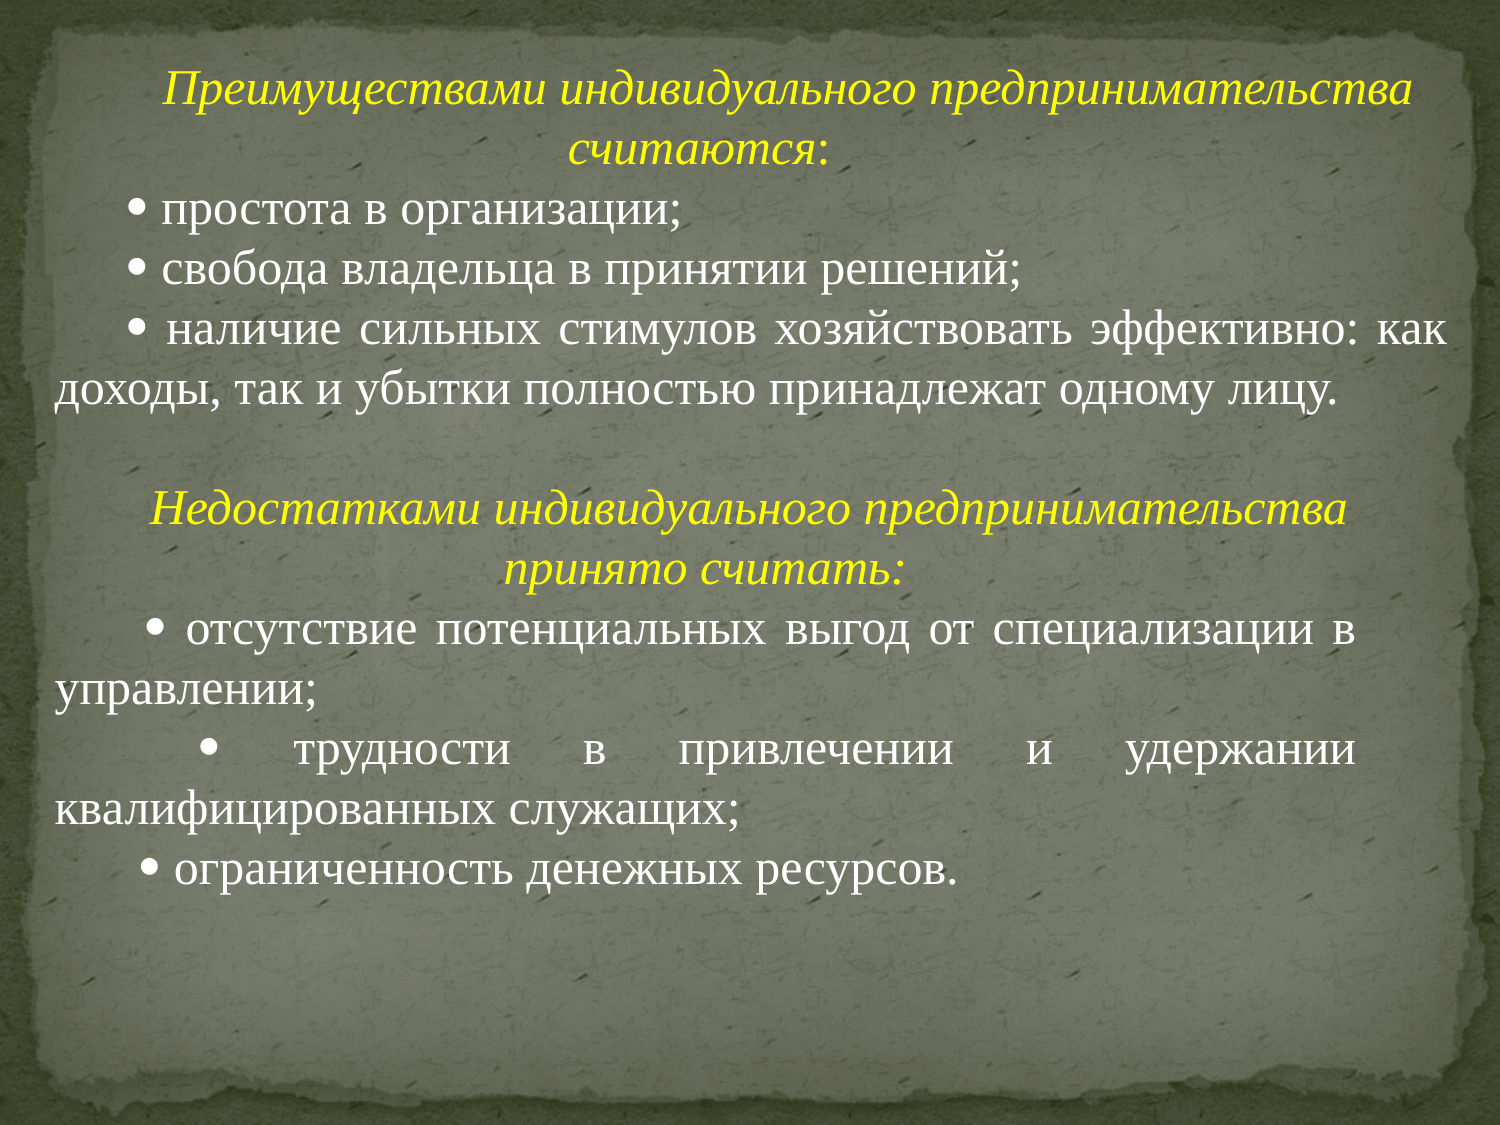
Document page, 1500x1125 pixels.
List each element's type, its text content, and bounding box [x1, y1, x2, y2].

text_box Преимуществами индивидуального предпринимательства считаются:  простота в организации;  свобода владельца в принятии решений;  наличие сильных стимулов хозяйствовать эффективно: как доходы, так и убытки полностью принадлежат одному лицу. Недостатками индивидуального предпринимательства принято считать:  отсутствие потенциальных выгод от специализации в управлении;  трудности в привлечении и удержании квалифицированных служащих;  ограниченность денежных ресурсов. [40, 47, 1462, 902]
